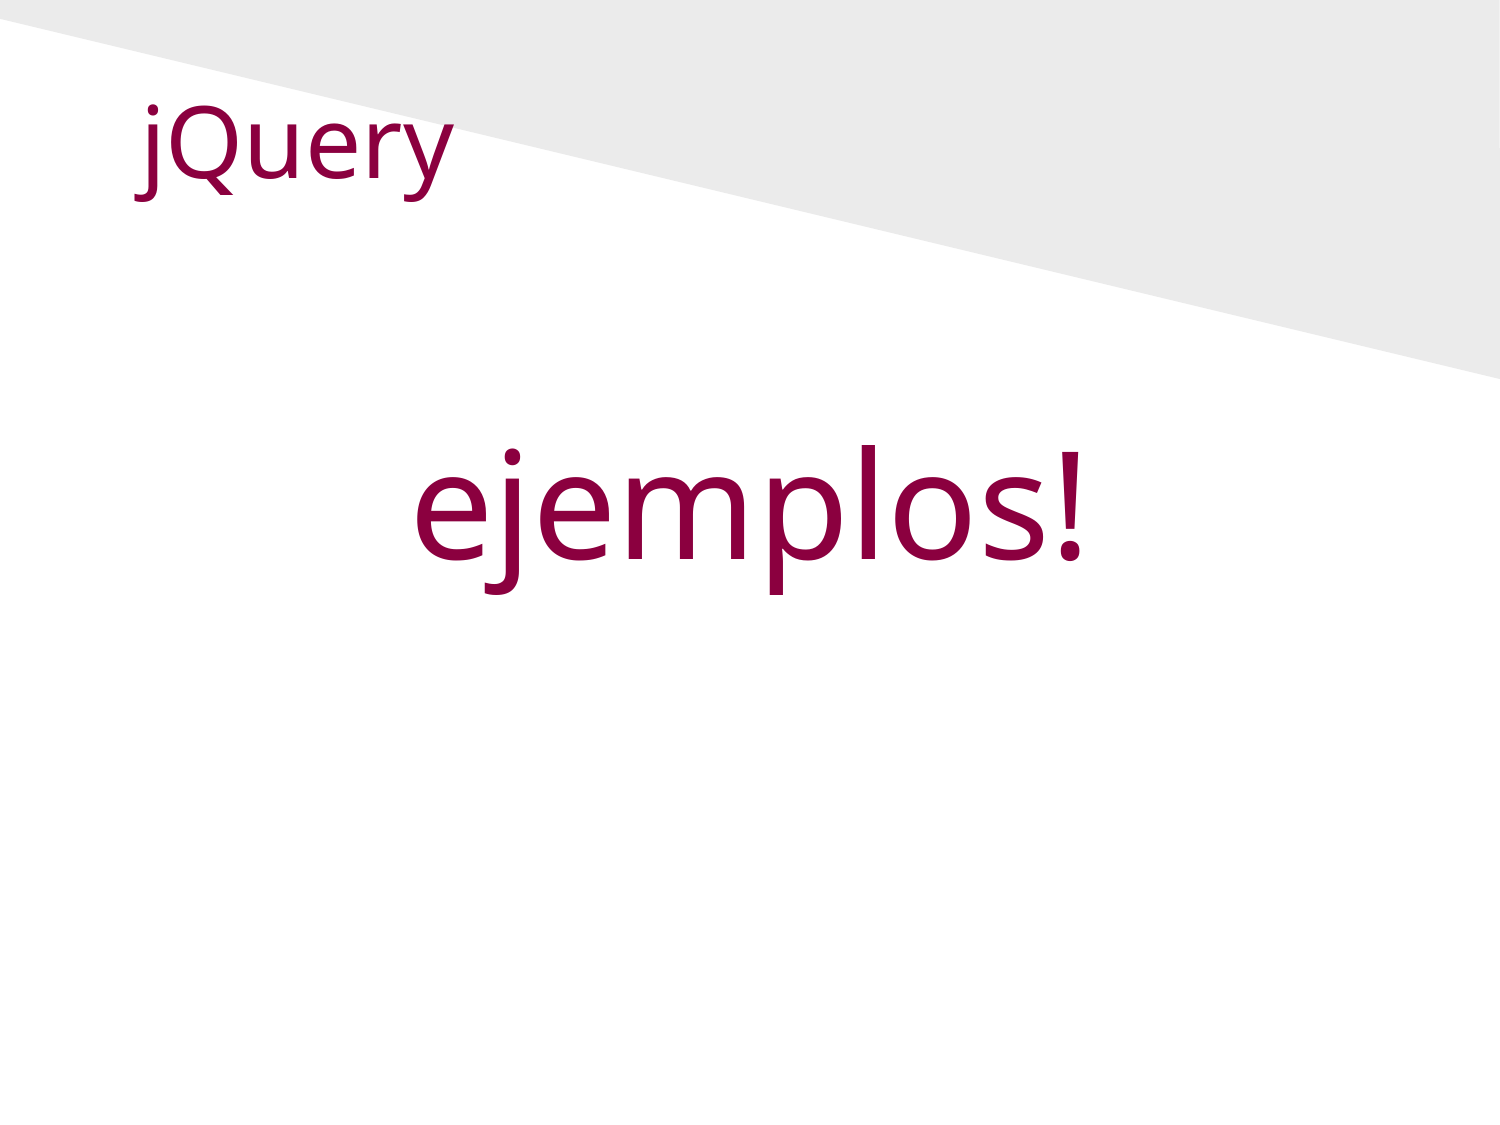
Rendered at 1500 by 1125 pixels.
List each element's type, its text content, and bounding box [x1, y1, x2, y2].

title jQuery [75, 45, 1425, 233]
list ejemplos! [75, 262, 1425, 1078]
